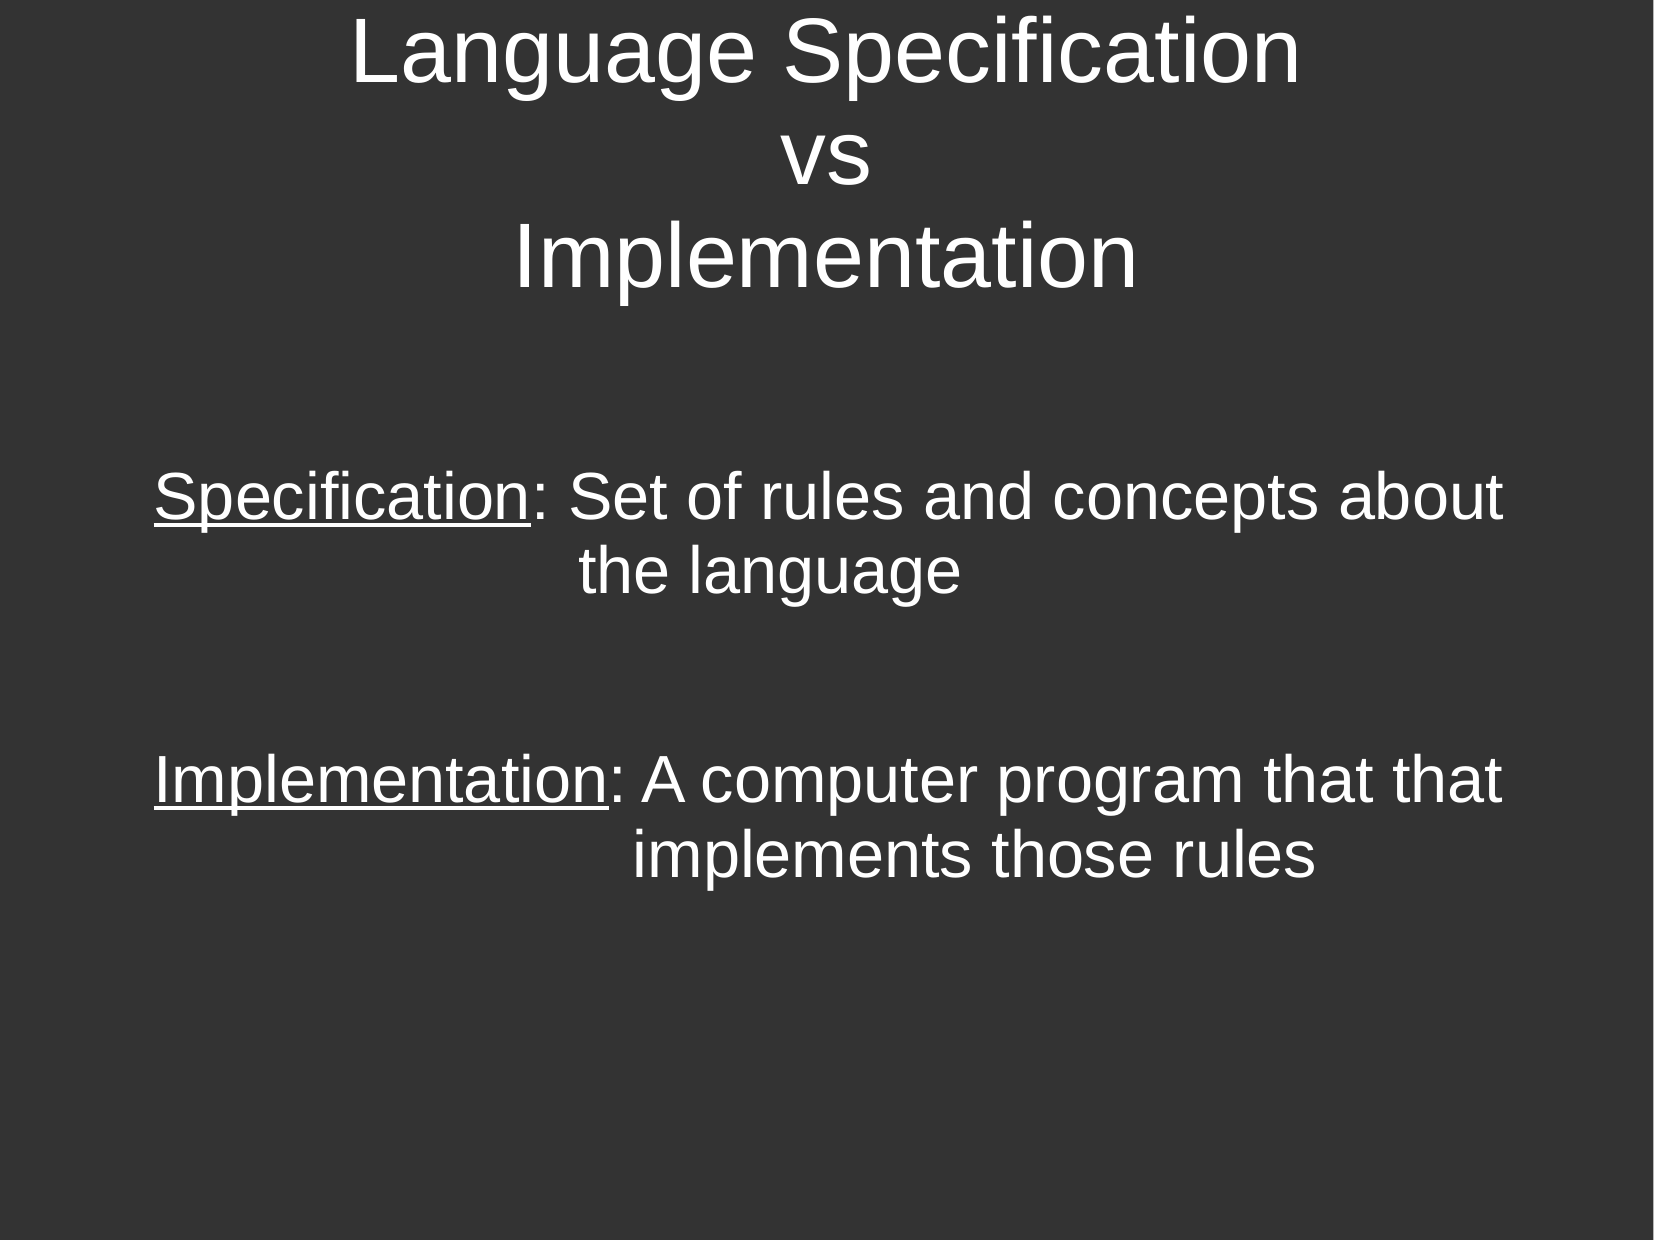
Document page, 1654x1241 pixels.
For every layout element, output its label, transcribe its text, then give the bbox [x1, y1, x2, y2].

list Specification: Set of rules and concepts about the language Implementation: A computer program that that implements those rules [82, 354, 1571, 1074]
title Language Specification vs Implementation [82, 0, 1571, 307]
